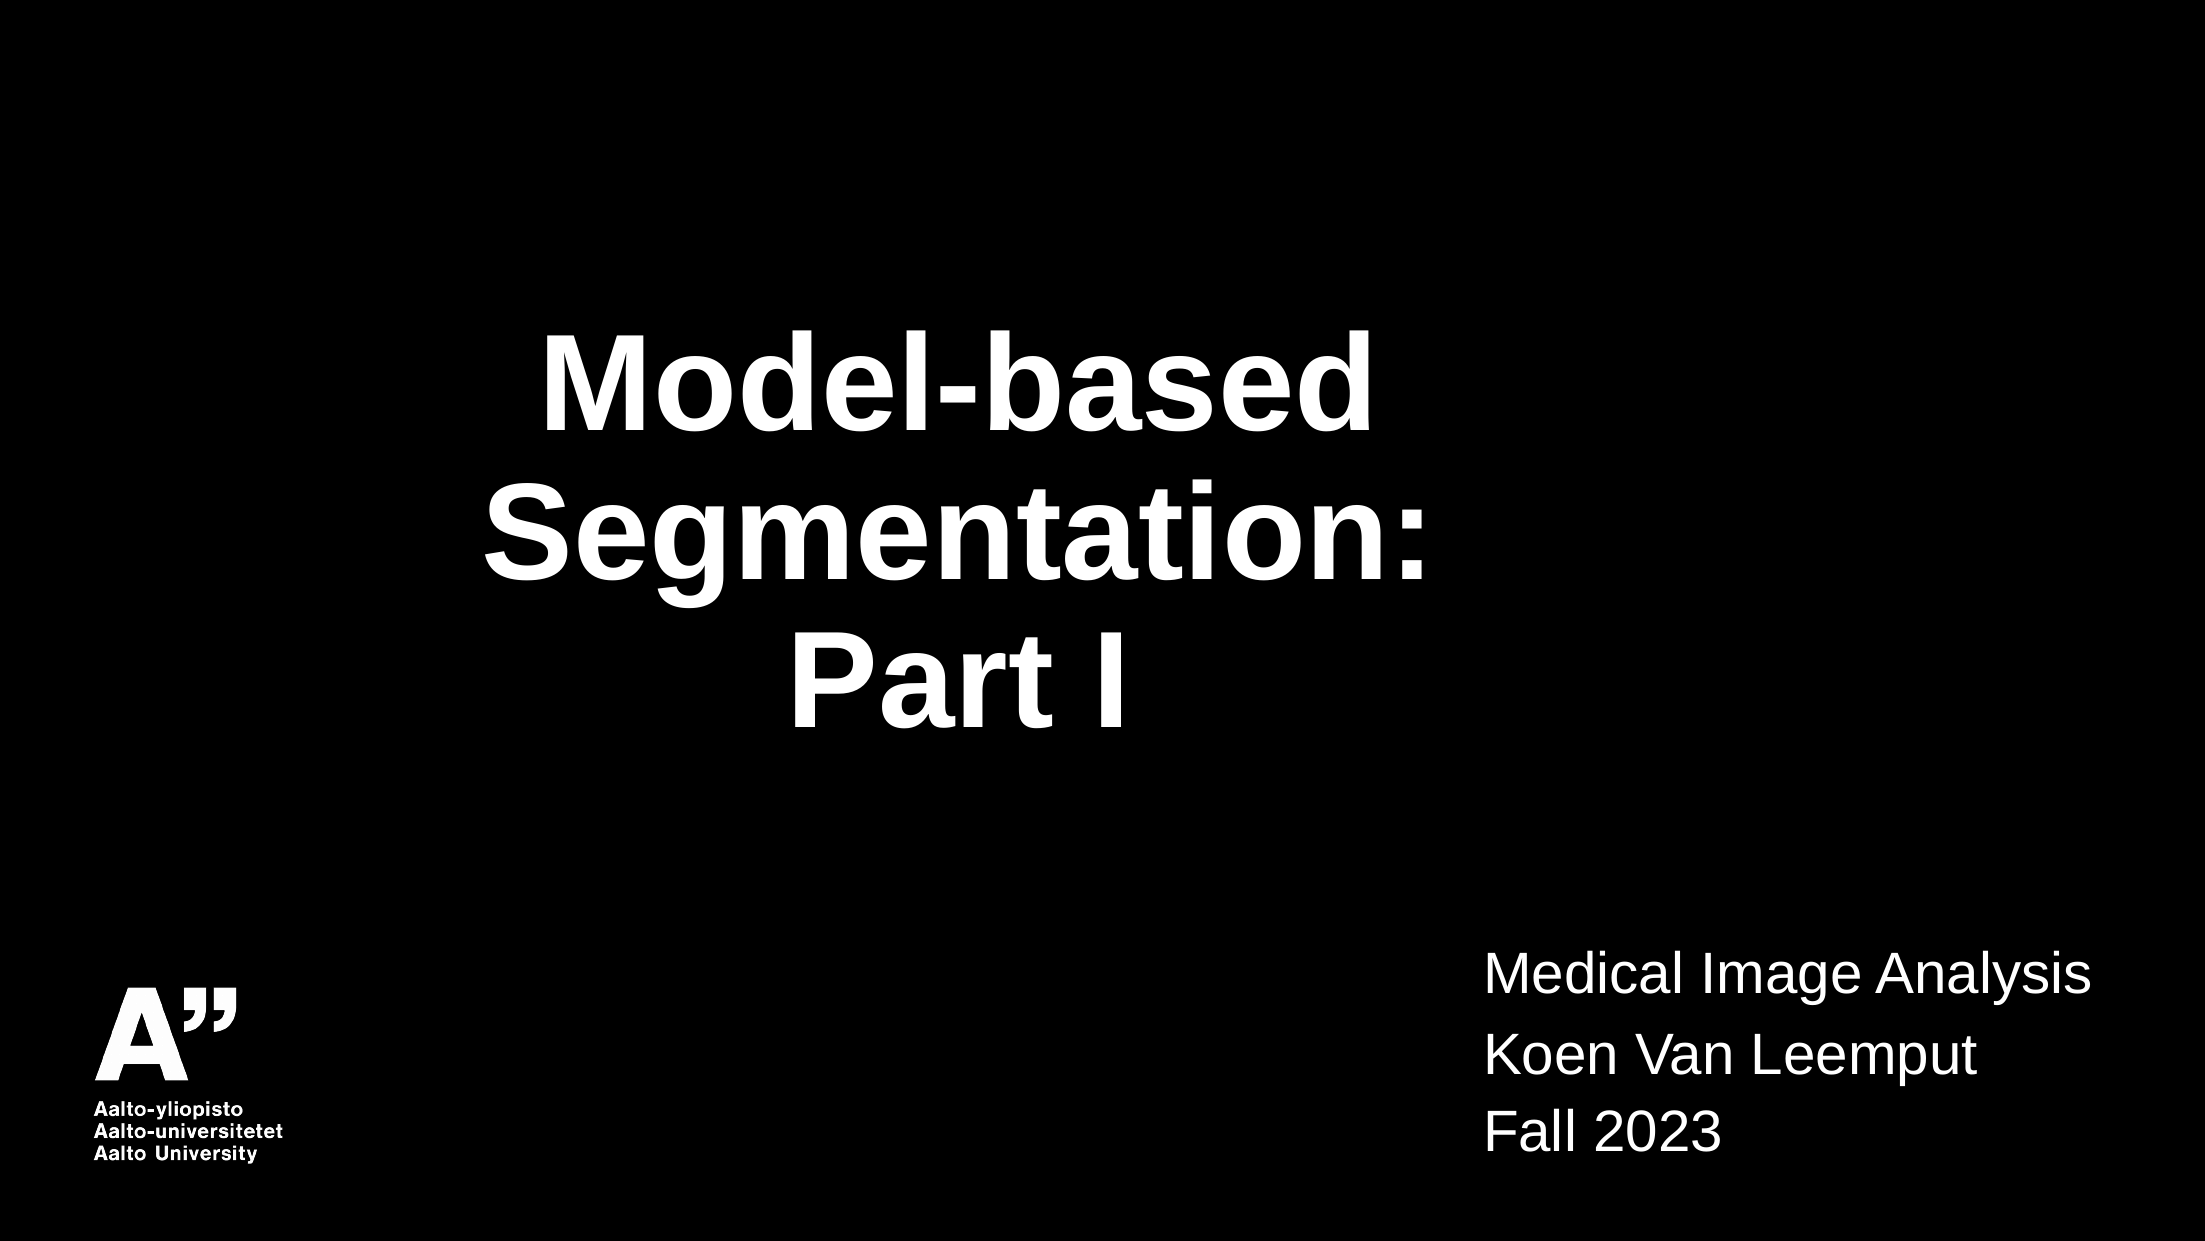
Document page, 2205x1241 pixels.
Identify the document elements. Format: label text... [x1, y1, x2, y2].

list Medical Image Analysis [1468, 935, 2205, 984]
list Koen Van Leemput [1468, 1016, 2205, 1065]
list Fall 2023 [1468, 1094, 2205, 1143]
picture [0, 894, 376, 1241]
list Model-based Segmentation: Part I [307, 655, 1611, 765]
